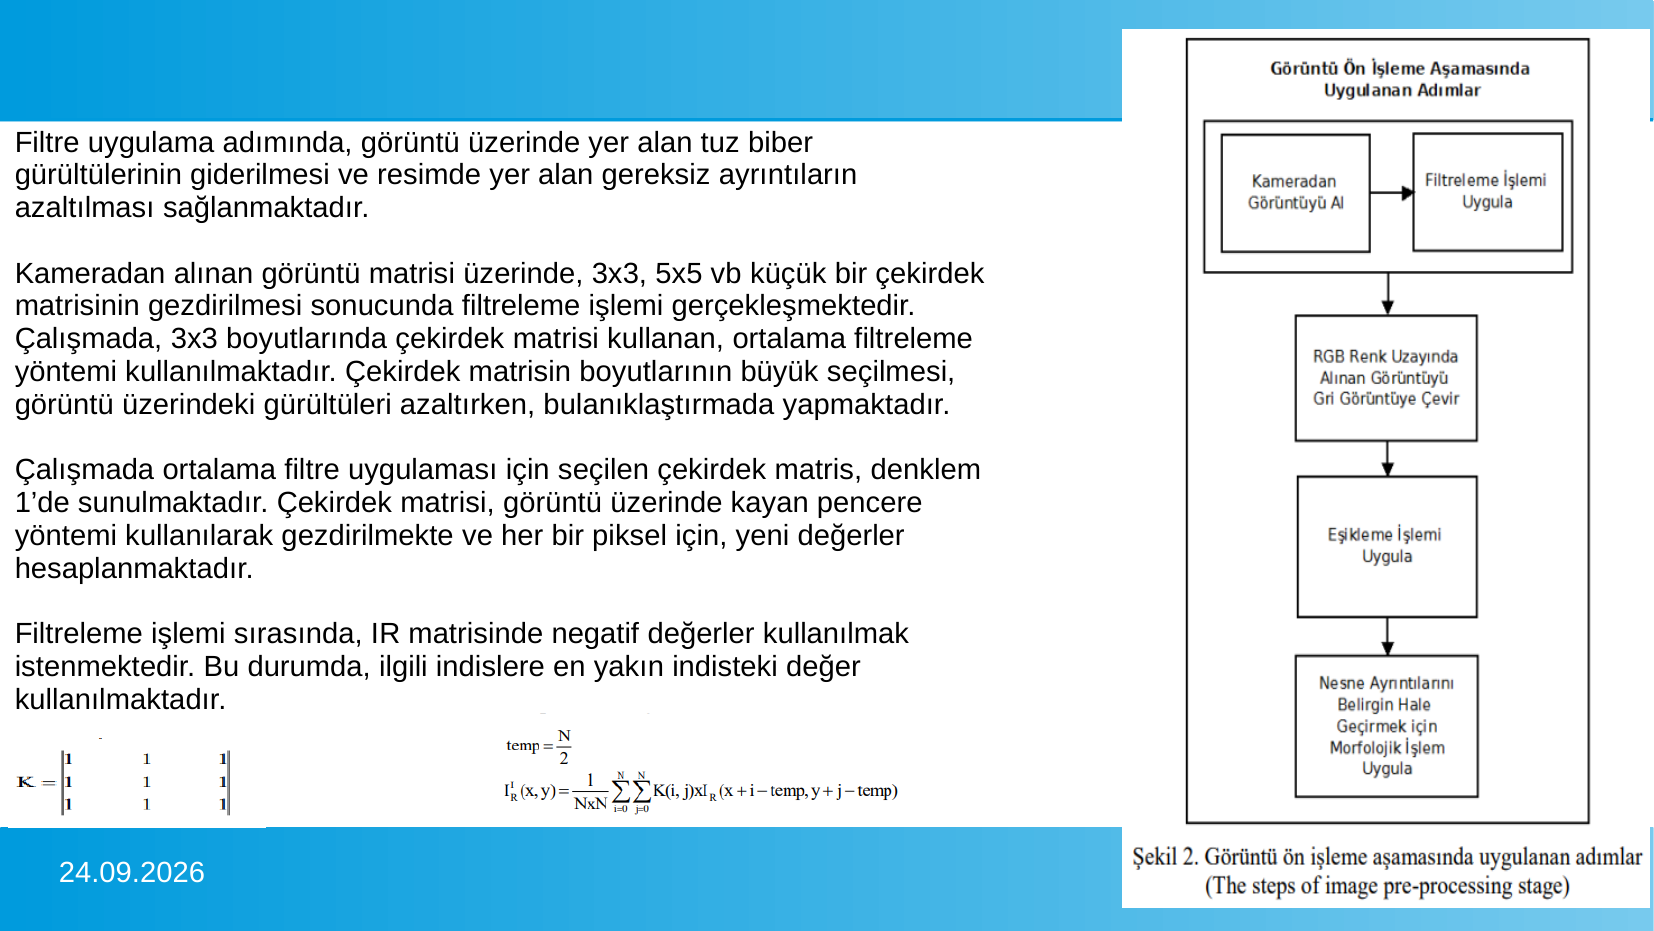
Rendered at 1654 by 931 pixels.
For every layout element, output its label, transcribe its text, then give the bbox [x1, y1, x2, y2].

picture [489, 713, 904, 824]
picture [8, 738, 266, 828]
picture [1122, 29, 1650, 908]
text_box Filtre uygulama adımında, görüntü üzerinde yer alan tuz biber gürültülerinin giderilmesi ve resimde yer alan gereksiz ayrıntıların azaltılması sağlanmaktadır. Kameradan alınan görüntü matrisi üzerinde, 3x3, 5x5 vb küçük bir çekirdek matrisinin gezdirilmesi sonucunda filtreleme işlemi gerçekleşmektedir. Çalışmada, 3x3 boyutlarında çekirdek matrisi kullanan, ortalama filtreleme yöntemi kullanılmaktadır. Çekirdek matrisin boyutlarının büyük seçilmesi, görüntü üzerindeki gürültüleri azaltırken, bulanıklaştırmada yapmaktadır. Çalışmada ortalama filtre uygulaması için seçilen çekirdek matris, denklem 1’de sunulmaktadır. Çekirdek matrisi, görüntü üzerinde kayan pencere yöntemi kullanılarak gezdirilmekte ve her bir piksel için, yeni değerler hesaplanmaktadır. Filtreleme işlemi sırasında, IR matrisinde negatif değerler kullanılmak istenmektedir. Bu durumda, ilgili indislere en yakın indisteki değer kullanılmaktadır. [0, 118, 1004, 828]
